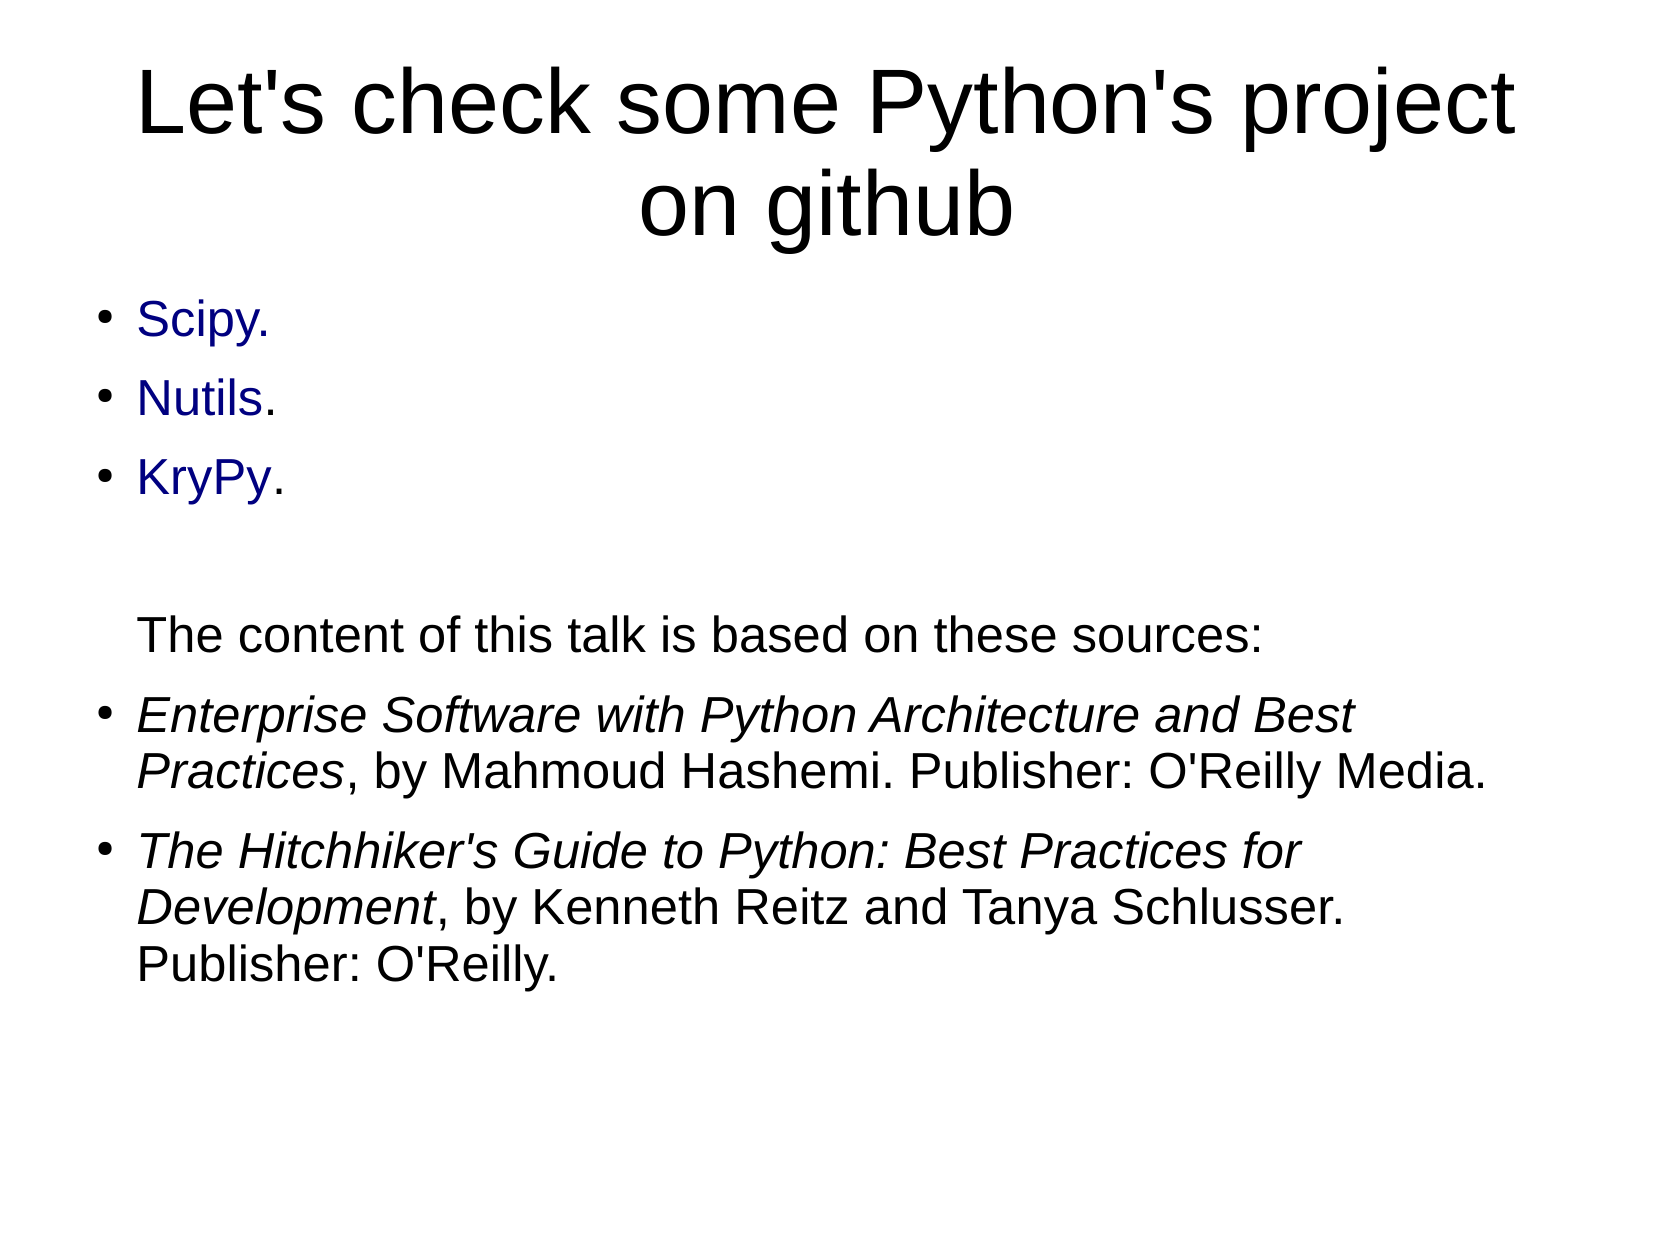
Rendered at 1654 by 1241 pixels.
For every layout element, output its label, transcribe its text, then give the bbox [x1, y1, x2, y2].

title Let's check some Python's project on github [82, 49, 1571, 257]
list Scipy. Nutils. KryPy. The content of this talk is based on these sources: Enterprise Software with Python Architecture and Best Practices, by Mahmoud Hashemi. Publisher: O'Reilly Media. The Hitchhiker's Guide to Python: Best Practices for Development, by Kenneth Reitz and Tanya Schlusser. Publisher: O'Reilly. [82, 290, 1571, 1010]
